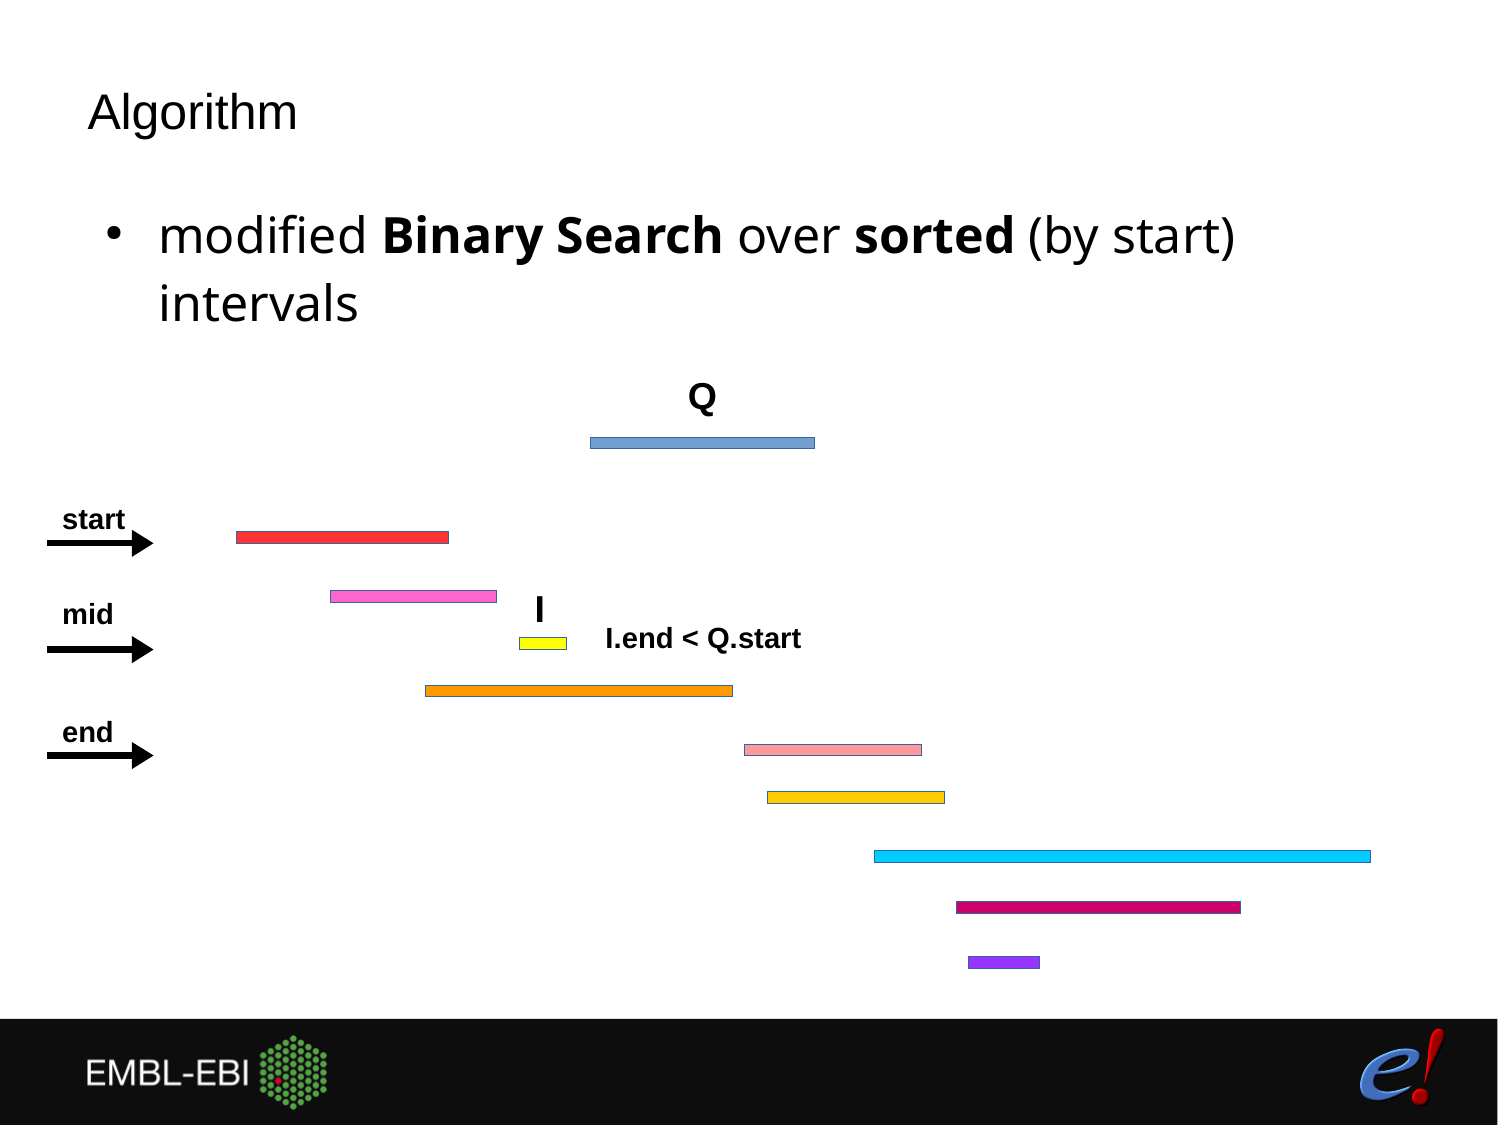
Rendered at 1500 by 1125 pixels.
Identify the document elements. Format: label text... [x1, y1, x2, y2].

text_box mid [47, 590, 141, 639]
picture [87, 1035, 327, 1110]
title Algorithm [87, 50, 1425, 175]
text_box [590, 437, 815, 449]
text_box [874, 850, 1371, 863]
text_box [519, 638, 567, 650]
list modified Binary Search over sorted (by start) intervals [87, 200, 1425, 914]
text_box [330, 590, 497, 603]
text_box [767, 791, 945, 804]
text_box [956, 901, 1241, 914]
text_box [236, 531, 449, 544]
text_box Q [673, 368, 733, 426]
text_box [425, 685, 733, 697]
text_box start [47, 495, 141, 544]
text_box I.end < Q.start [590, 614, 817, 662]
text_box I [519, 580, 579, 638]
picture [1357, 1026, 1448, 1112]
text_box [744, 744, 922, 756]
text_box [968, 956, 1040, 969]
text_box end [47, 708, 129, 756]
